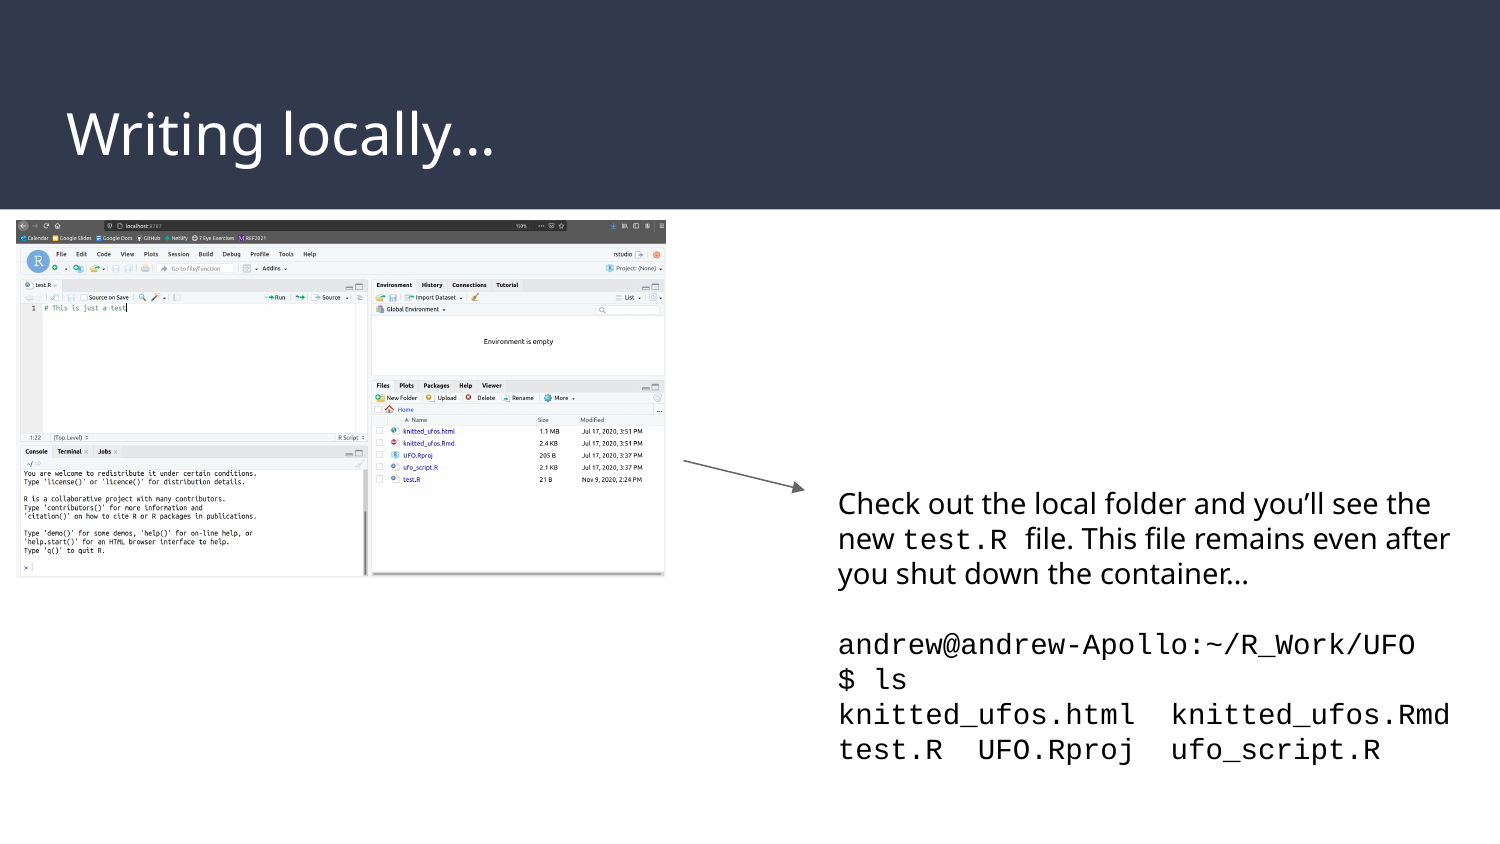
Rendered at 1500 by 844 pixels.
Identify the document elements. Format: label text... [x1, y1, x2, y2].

picture [16, 220, 666, 578]
title Writing locally... [51, 82, 1449, 185]
text_box Check out the local folder and you’ll see the new test.R file. This file remains even after you shut down the container… andrew@andrew-Apollo:~/R_Work/UFO $ ls knitted_ufos.html knitted_ufos.Rmd test.R UFO.Rproj ufo_script.R [822, 470, 1494, 779]
